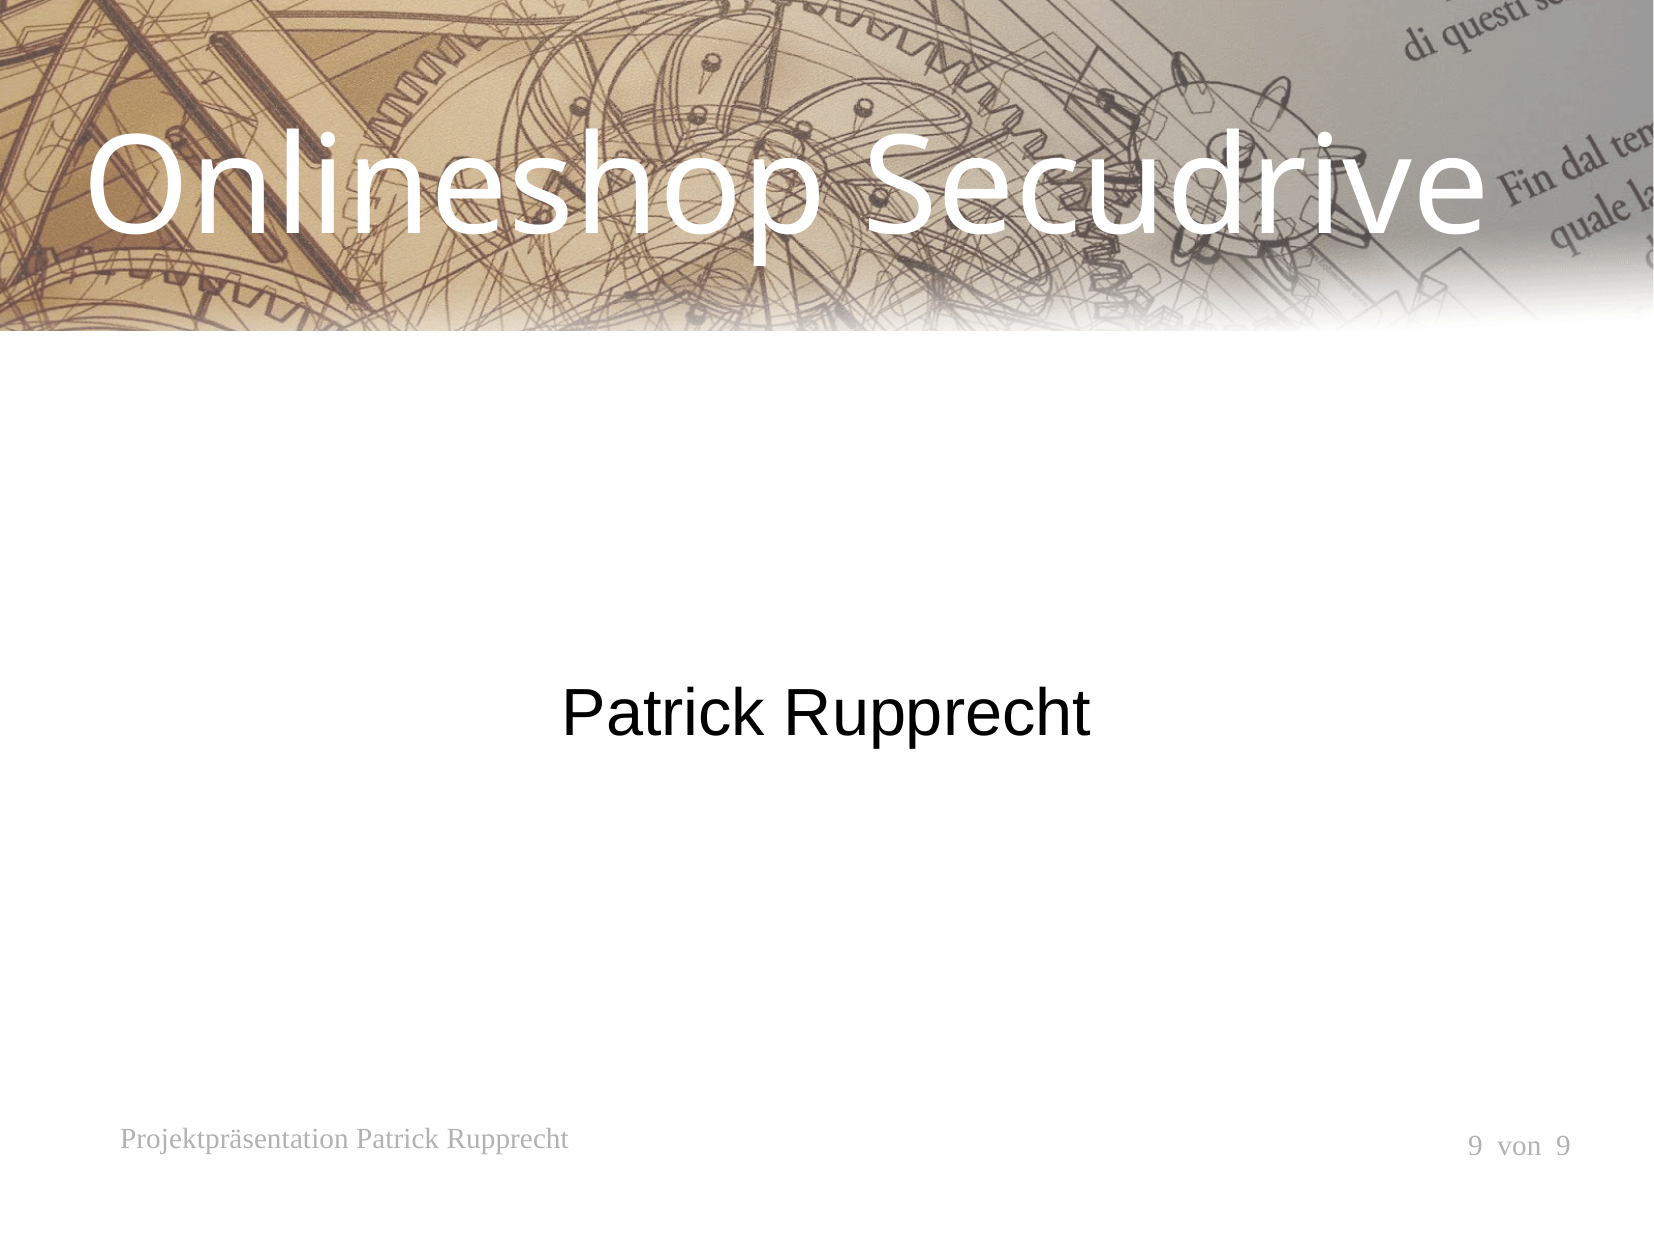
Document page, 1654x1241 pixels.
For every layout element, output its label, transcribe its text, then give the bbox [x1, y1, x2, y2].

title Onlineshop Secudrive [82, 76, 1571, 284]
subtitle Patrick Rupprecht [82, 389, 1571, 1109]
picture [0, 0, 1654, 331]
